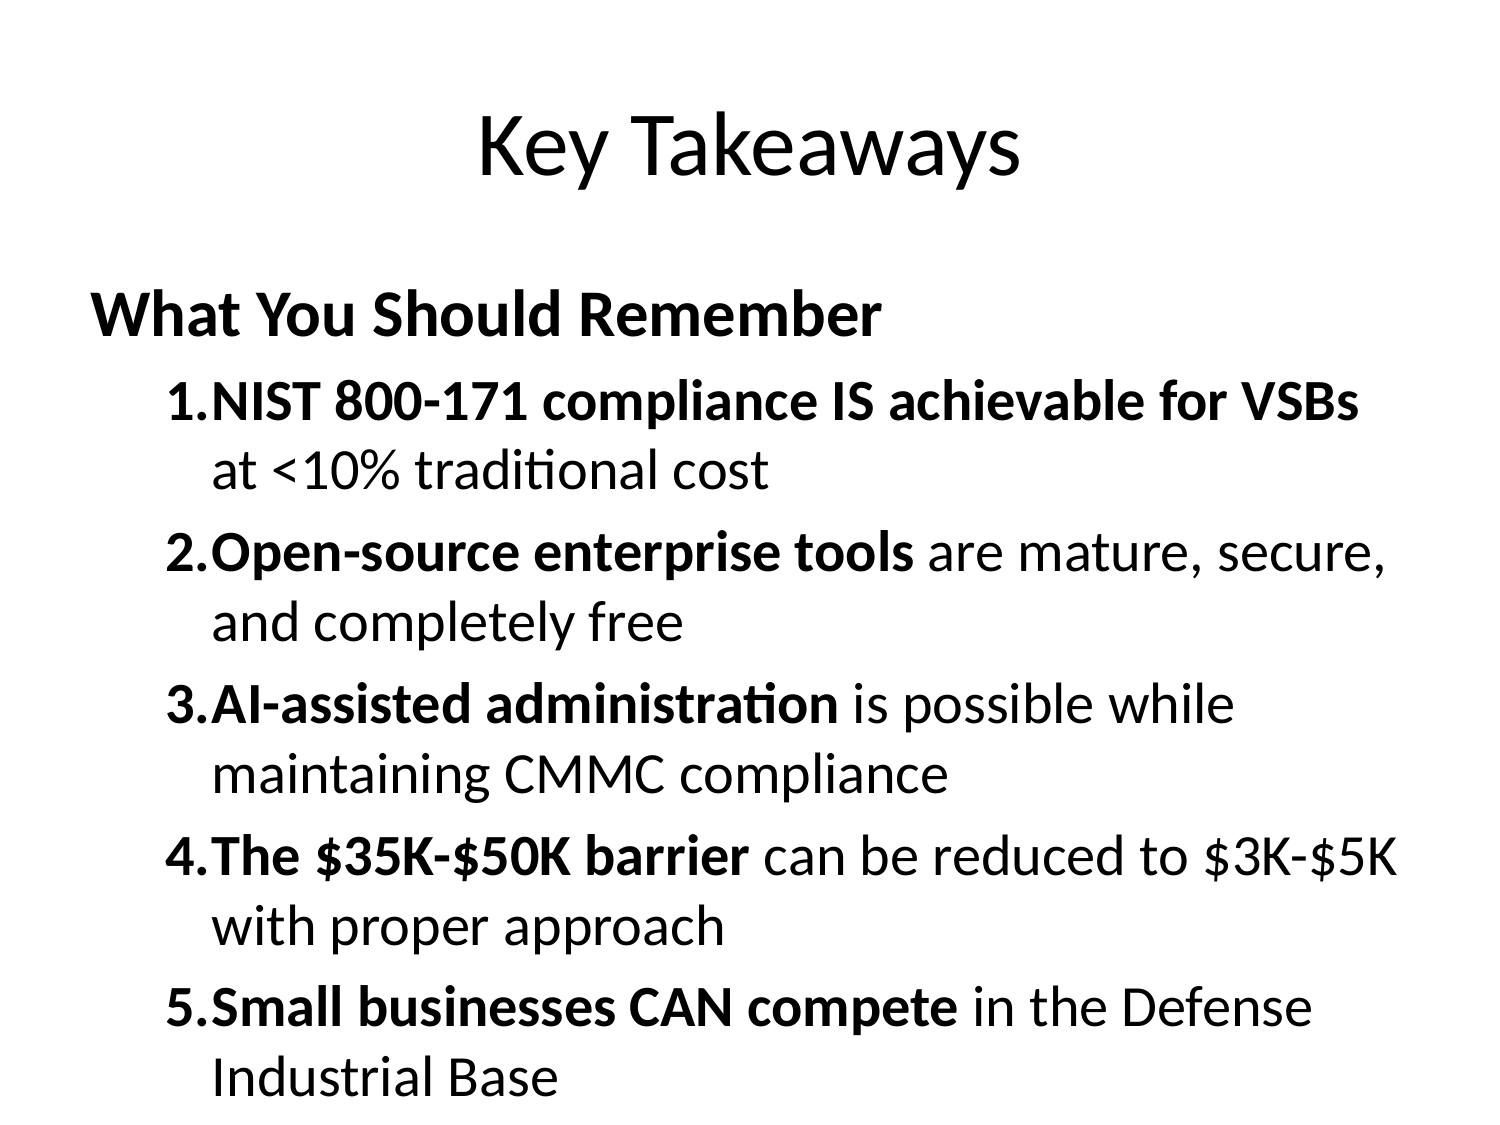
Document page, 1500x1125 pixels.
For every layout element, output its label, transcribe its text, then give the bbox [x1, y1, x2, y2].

list What You Should Remember NIST 800-171 compliance IS achievable for VSBs at <10% traditional cost Open-source enterprise tools are mature, secure, and completely free AI-assisted administration is possible while maintaining CMMC compliance The $35K-$50K barrier can be reduced to $3K-$5K with proper approach Small businesses CAN compete in the Defense Industrial Base The CyberHygiene Project proves it’s possible. [75, 262, 1425, 1005]
title Key Takeaways [75, 45, 1425, 233]
